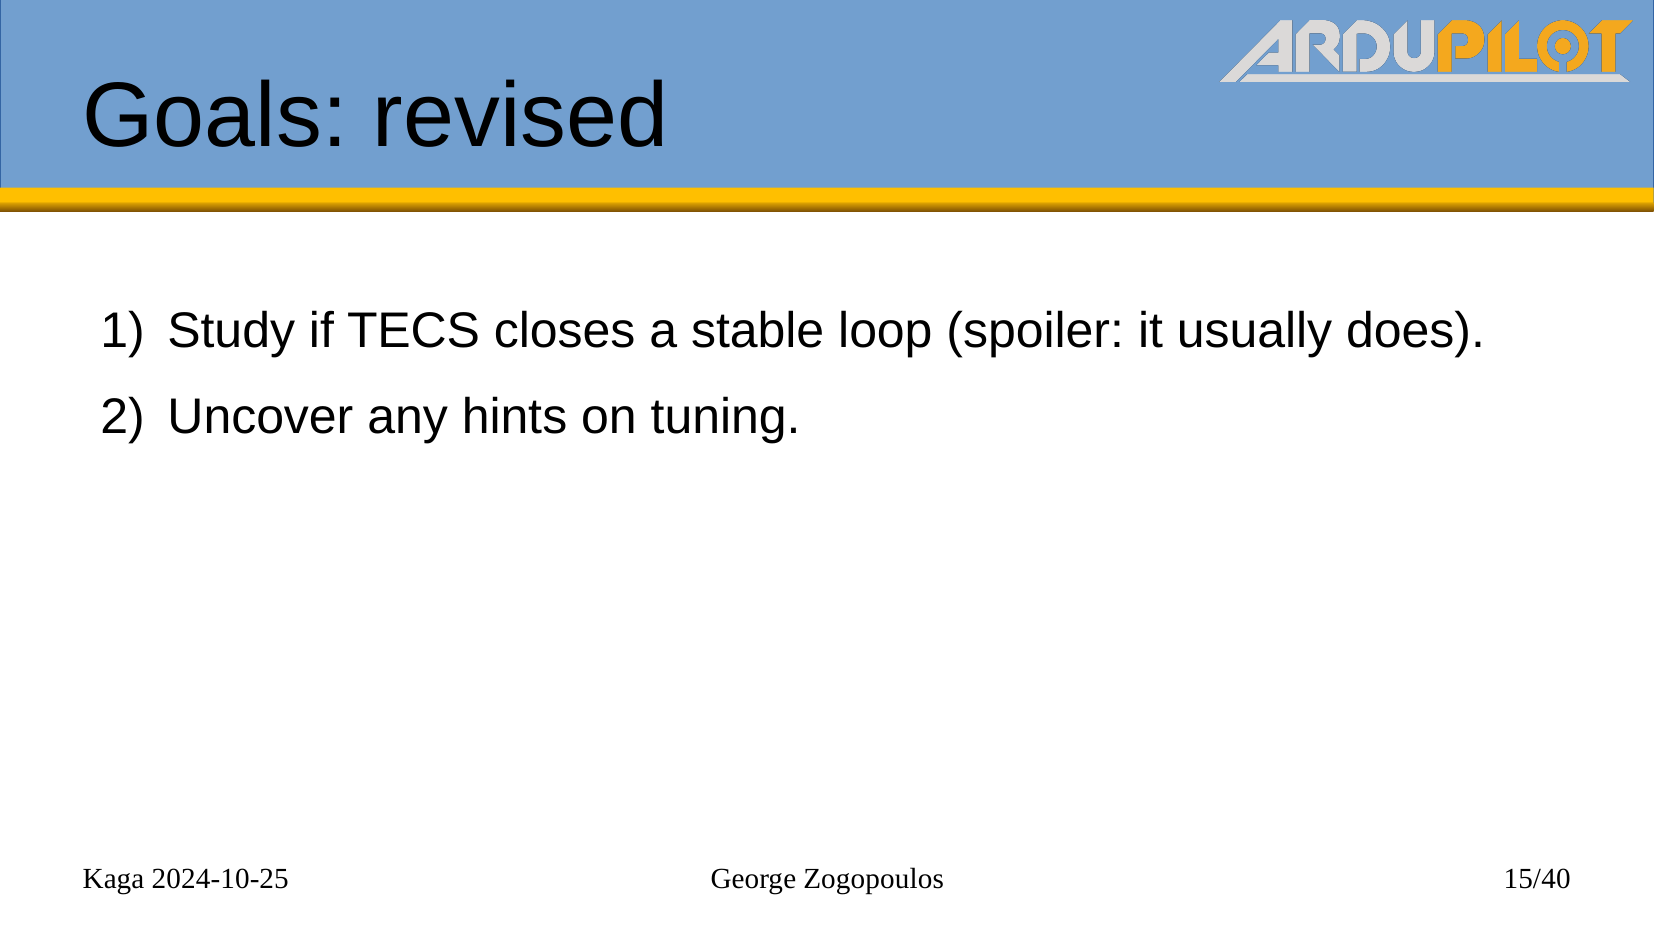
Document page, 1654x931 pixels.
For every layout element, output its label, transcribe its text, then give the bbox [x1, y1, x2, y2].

picture [1219, 20, 1633, 82]
list Study if TECS closes a stable loop (spoiler: it usually does). Uncover any hints on tuning. [82, 217, 1571, 757]
title Goals: revised [82, 37, 1571, 193]
